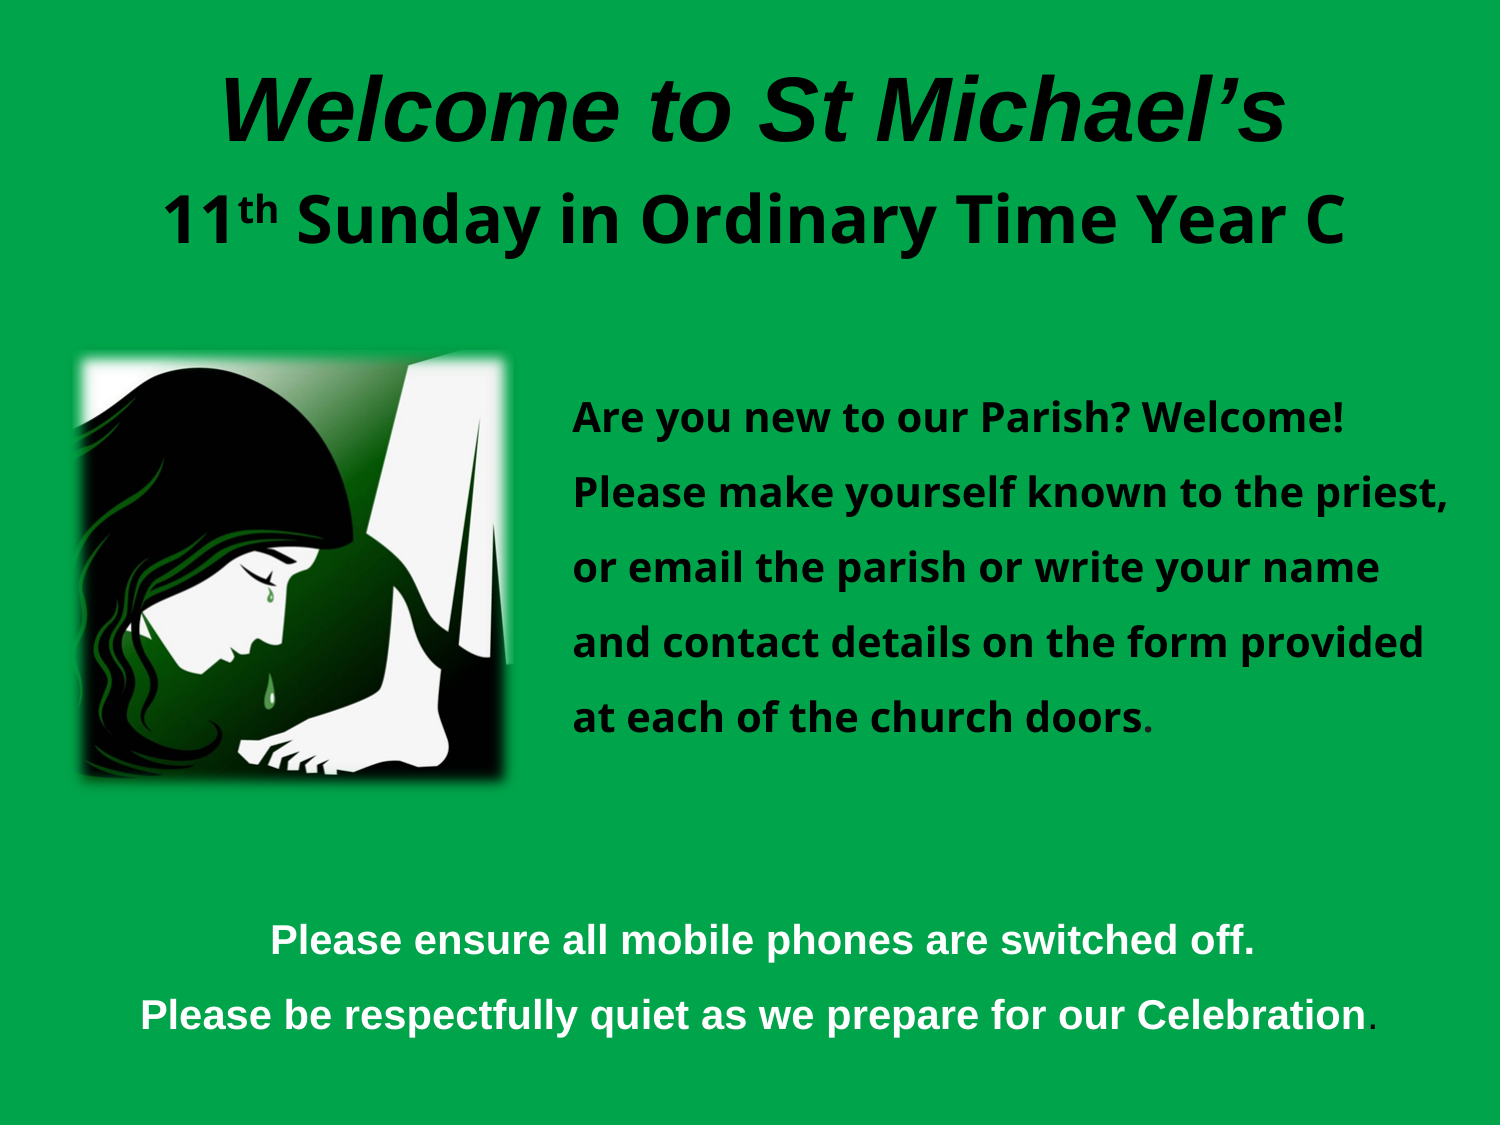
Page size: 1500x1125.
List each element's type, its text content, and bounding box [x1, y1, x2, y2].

text_box Welcome to St Michael’s 11th Sunday in Ordinary Time Year C [29, 42, 1480, 279]
text_box Are you new to our Parish? Welcome! Please make yourself known to the priest, or email the parish or write your name and contact details on the form provided at each of the church doors. [557, 358, 1477, 794]
picture [65, 342, 521, 798]
text_box Please ensure all mobile phones are switched off. Please be respectfully quiet as we prepare for our Celebration. [101, 904, 1425, 1051]
